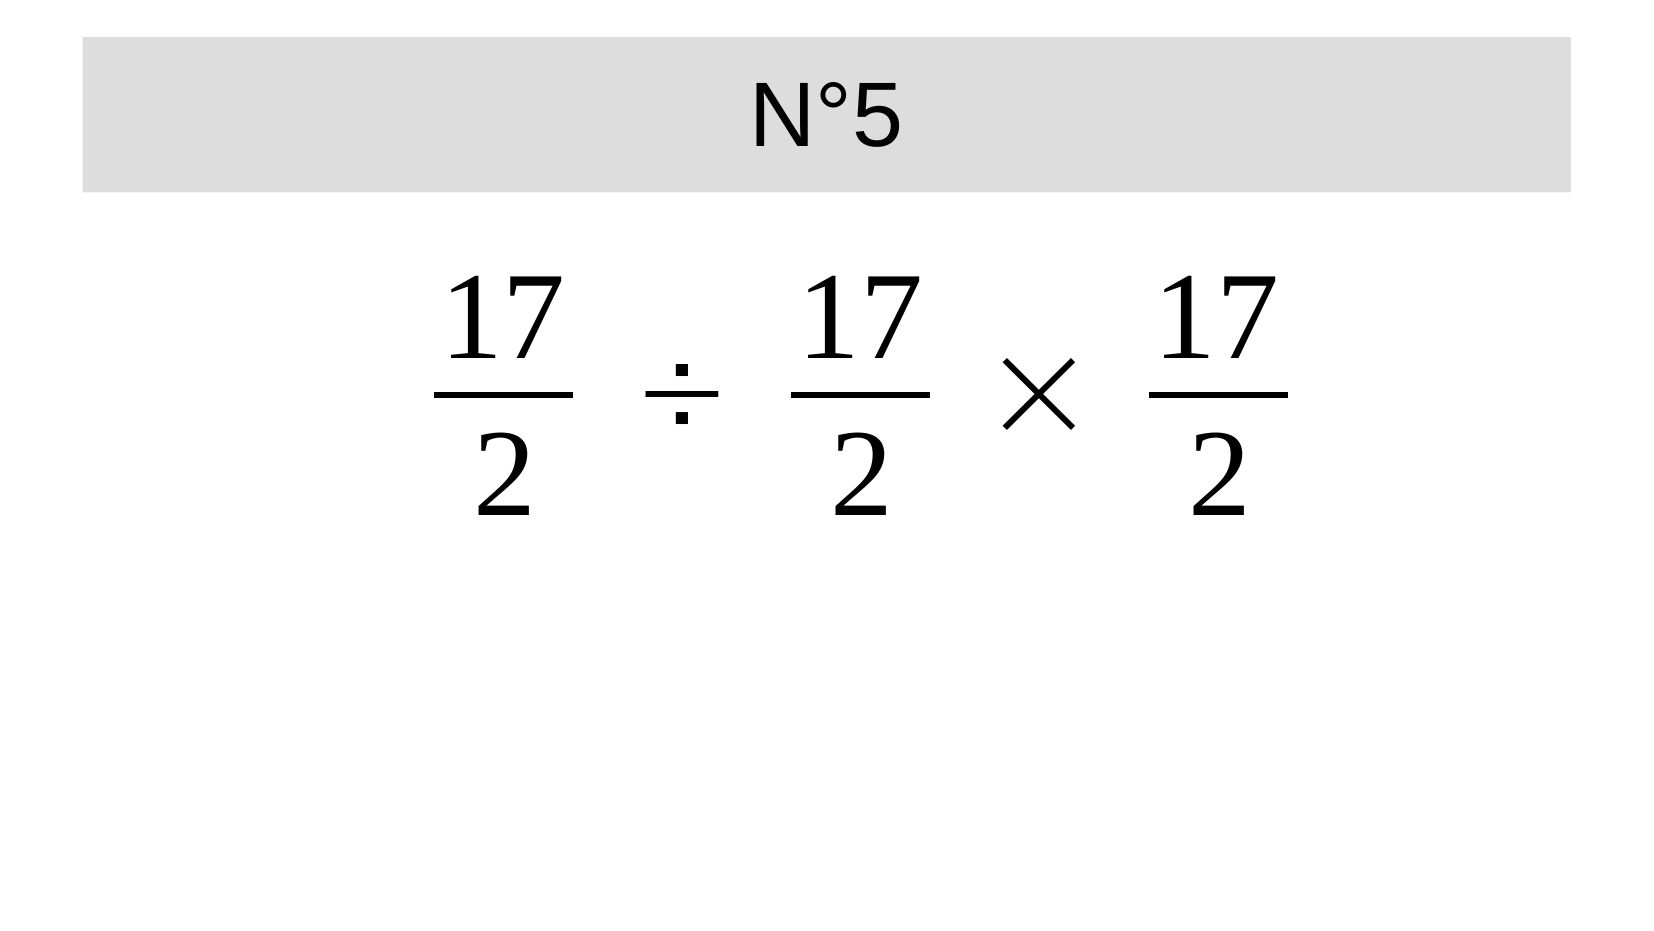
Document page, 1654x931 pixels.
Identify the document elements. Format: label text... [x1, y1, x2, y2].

title N°5 [82, 37, 1571, 193]
chart [421, 248, 1300, 543]
